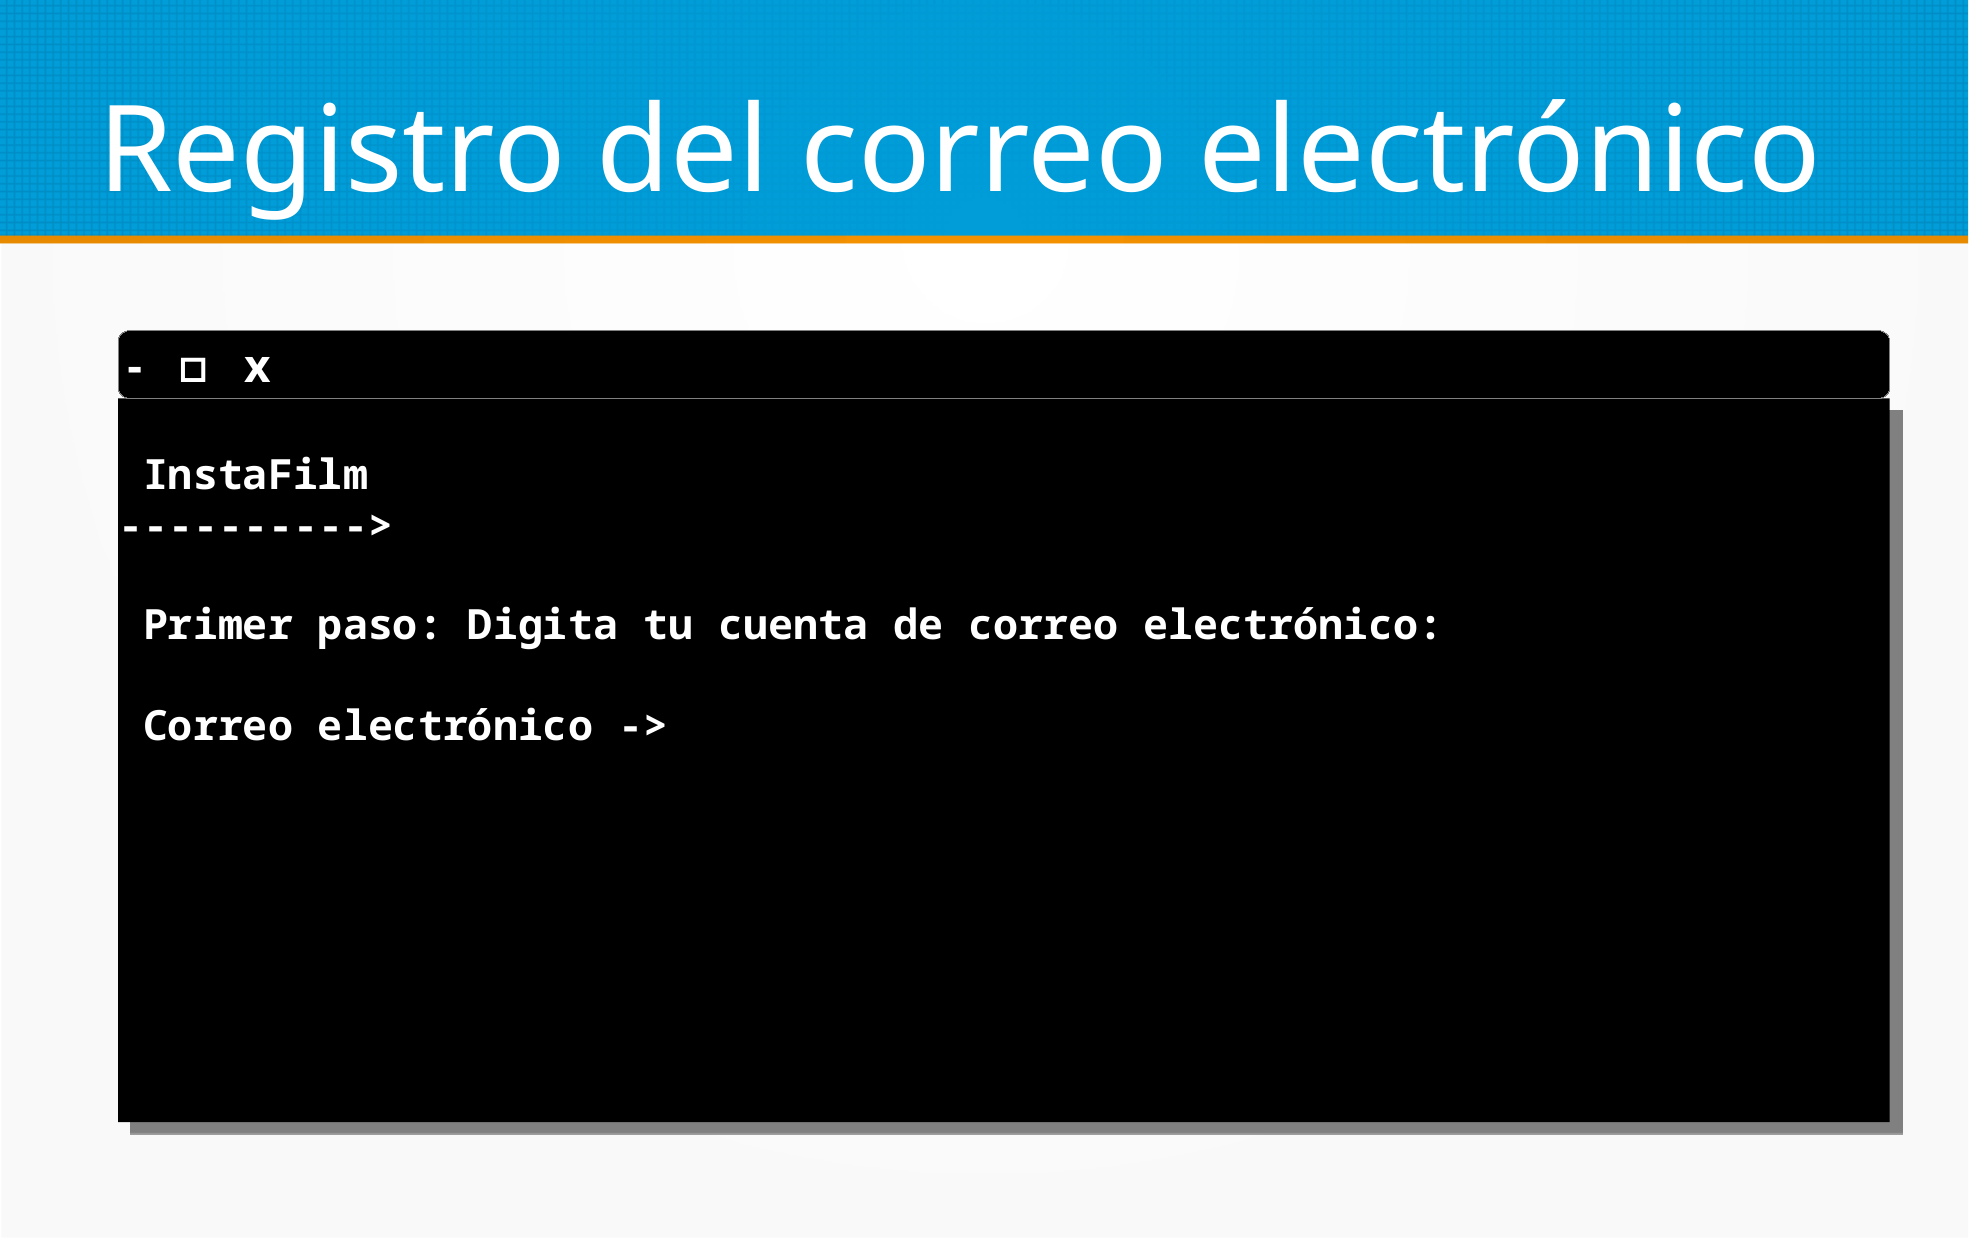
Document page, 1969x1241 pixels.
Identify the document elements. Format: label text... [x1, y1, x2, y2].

text_box InstaFilm ----------> Primer paso: Digita tu cuenta de correo electrónico: Correo electrónico -> [118, 398, 1890, 1123]
text_box - □ x [118, 330, 1890, 399]
title Registro del correo electrónico [98, 19, 1870, 227]
